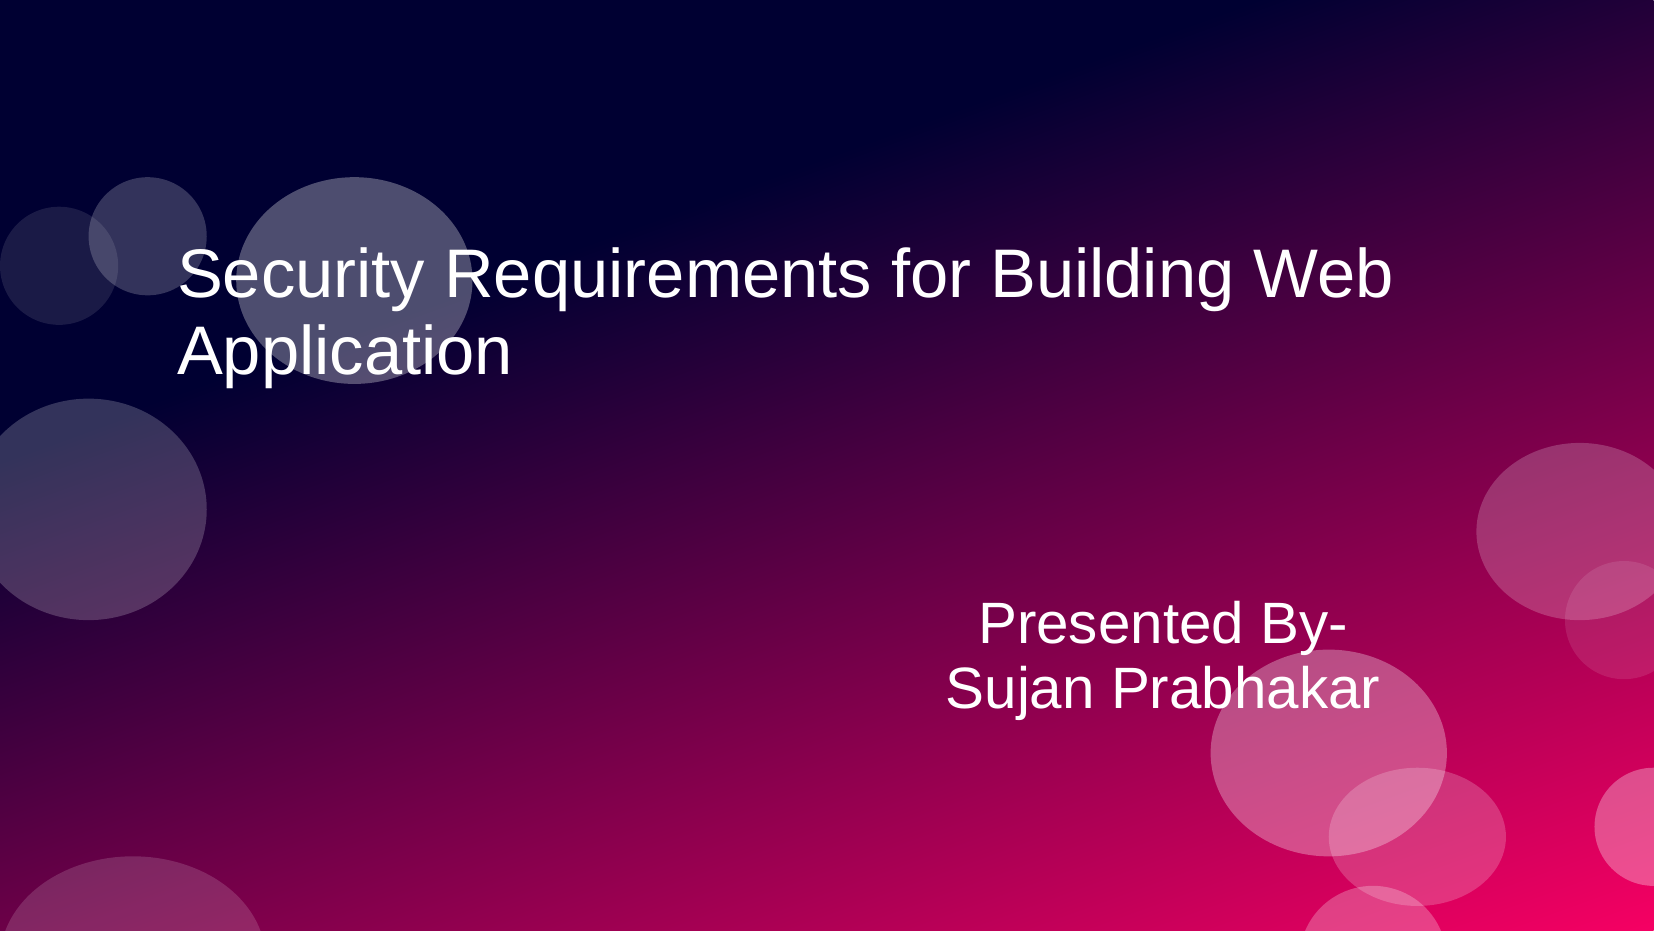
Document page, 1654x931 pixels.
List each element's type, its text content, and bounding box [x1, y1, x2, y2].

subtitle Presented By- Sujan Prabhakar [525, 572, 1654, 739]
title Security Requirements for Building Web Application [177, 234, 1630, 390]
